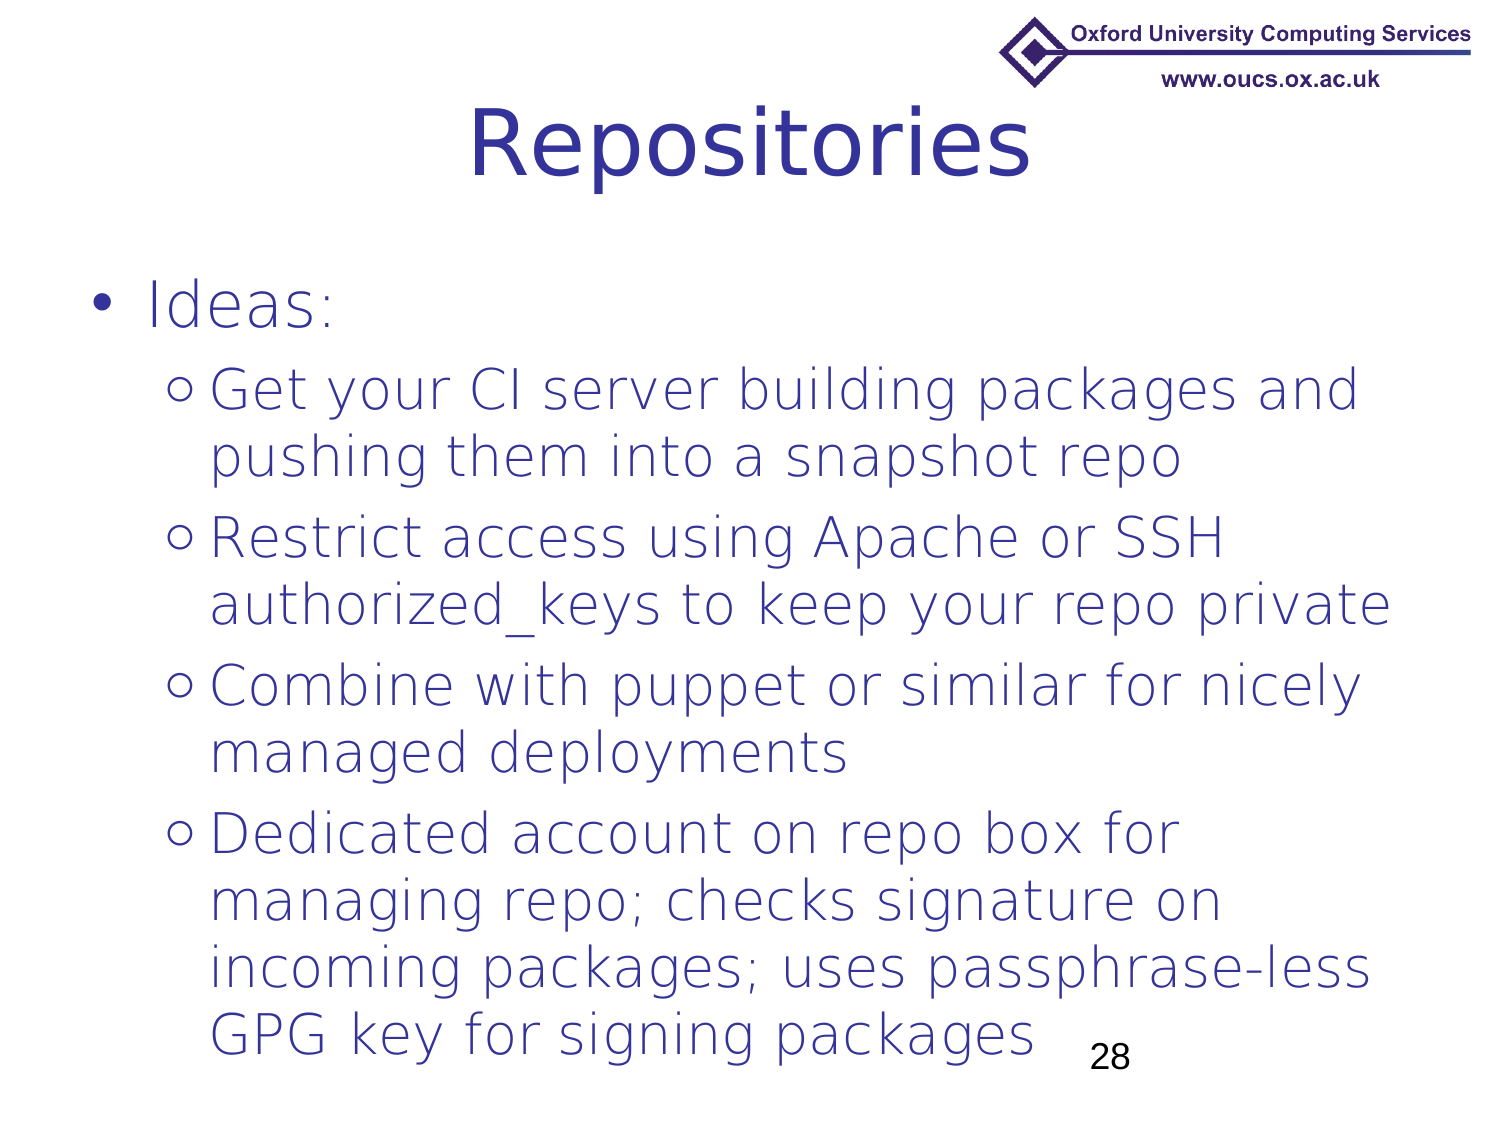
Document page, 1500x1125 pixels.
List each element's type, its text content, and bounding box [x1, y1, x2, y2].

title Repositories [75, 45, 1426, 233]
list Ideas: Get your CI server building packages and pushing them into a snapshot repo Restrict access using Apache or SSH authorized_keys to keep your repo private Combine with puppet or similar for nicely managed deployments Dedicated account on repo box for managing repo; checks signature on incoming packages; uses passphrase-less GPG key for signing packages [76, 255, 1427, 1124]
picture [998, 16, 1471, 102]
